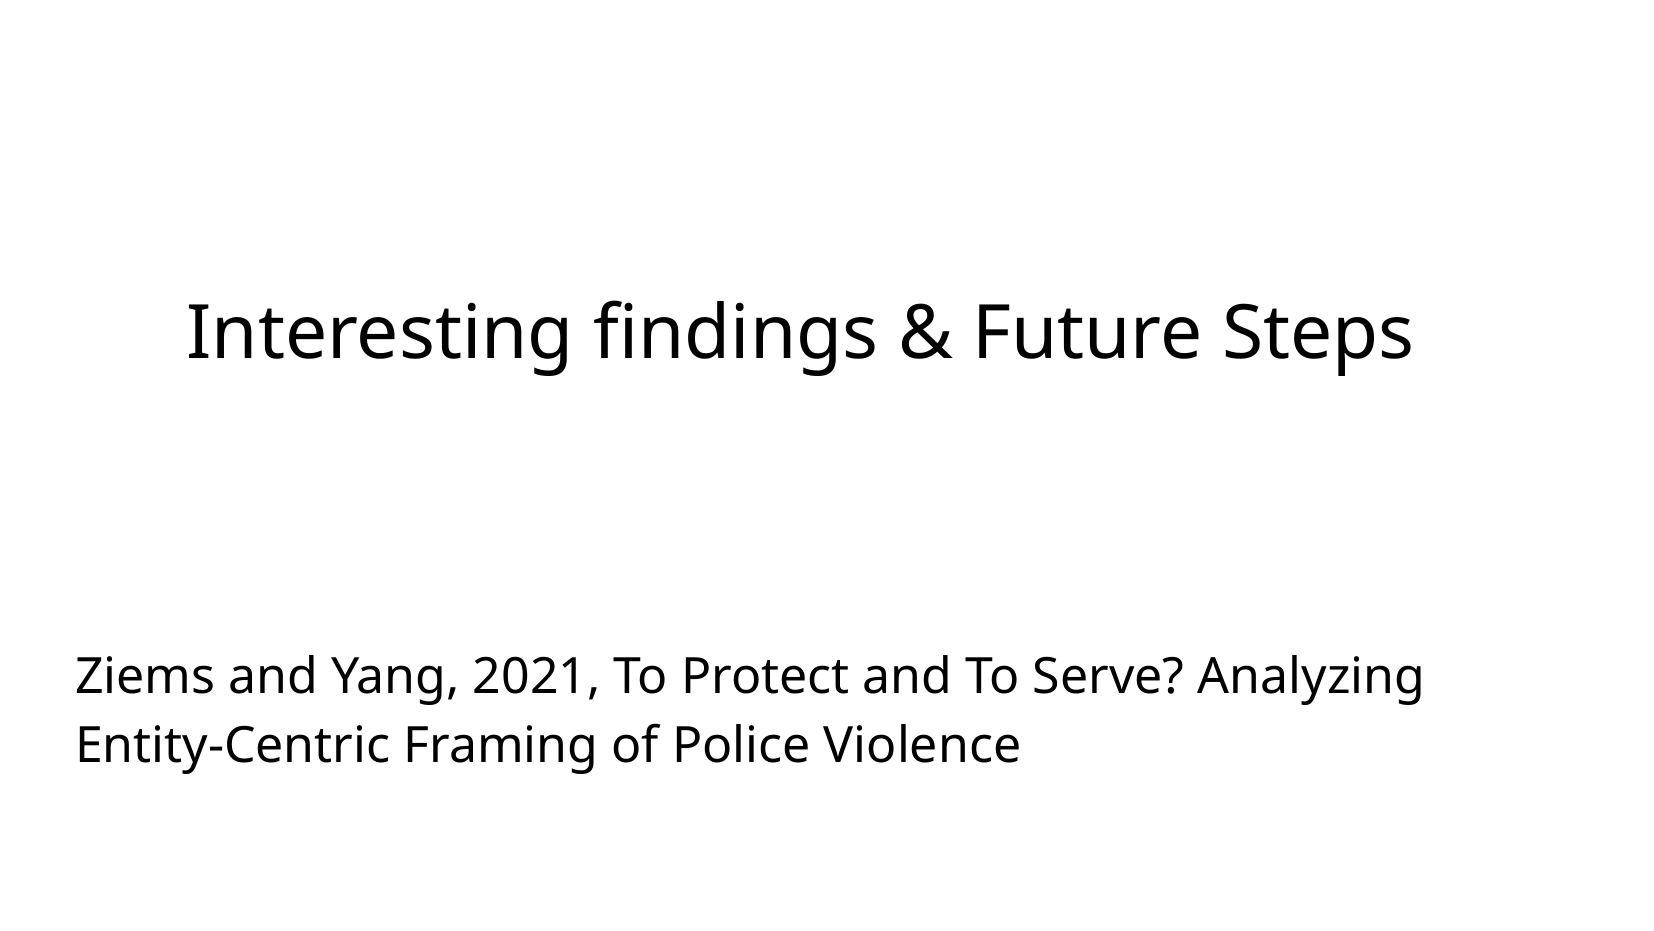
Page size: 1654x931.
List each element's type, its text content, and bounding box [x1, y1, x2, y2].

title Interesting findings & Future Steps [56, 240, 1546, 419]
text_box Ziems and Yang, 2021, To Protect and To Serve? Analyzing Entity-Centric Framing of Police Violence [75, 540, 1564, 878]
